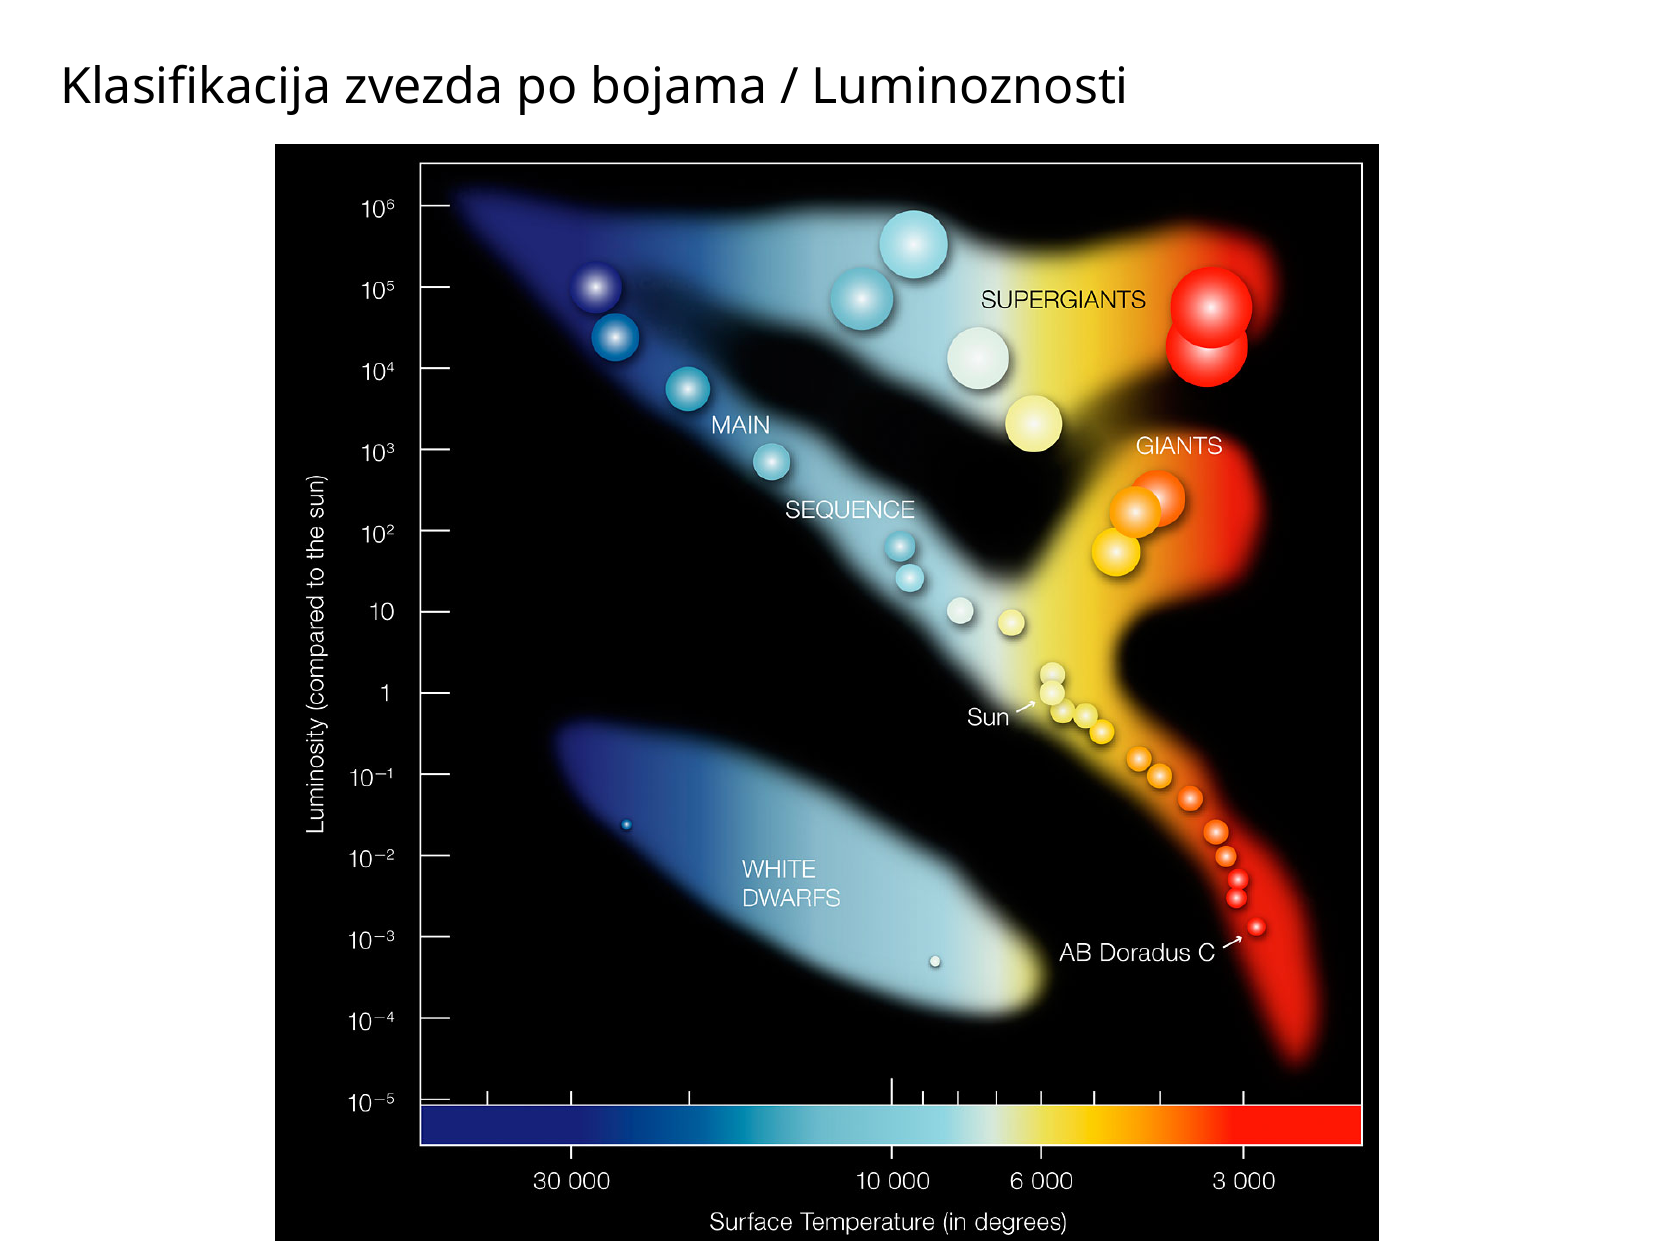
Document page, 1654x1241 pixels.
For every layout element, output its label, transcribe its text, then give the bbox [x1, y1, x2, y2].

picture [275, 144, 1379, 1241]
title Klasifikacija zvezda po bojama / Luminoznosti [59, 17, 1648, 150]
